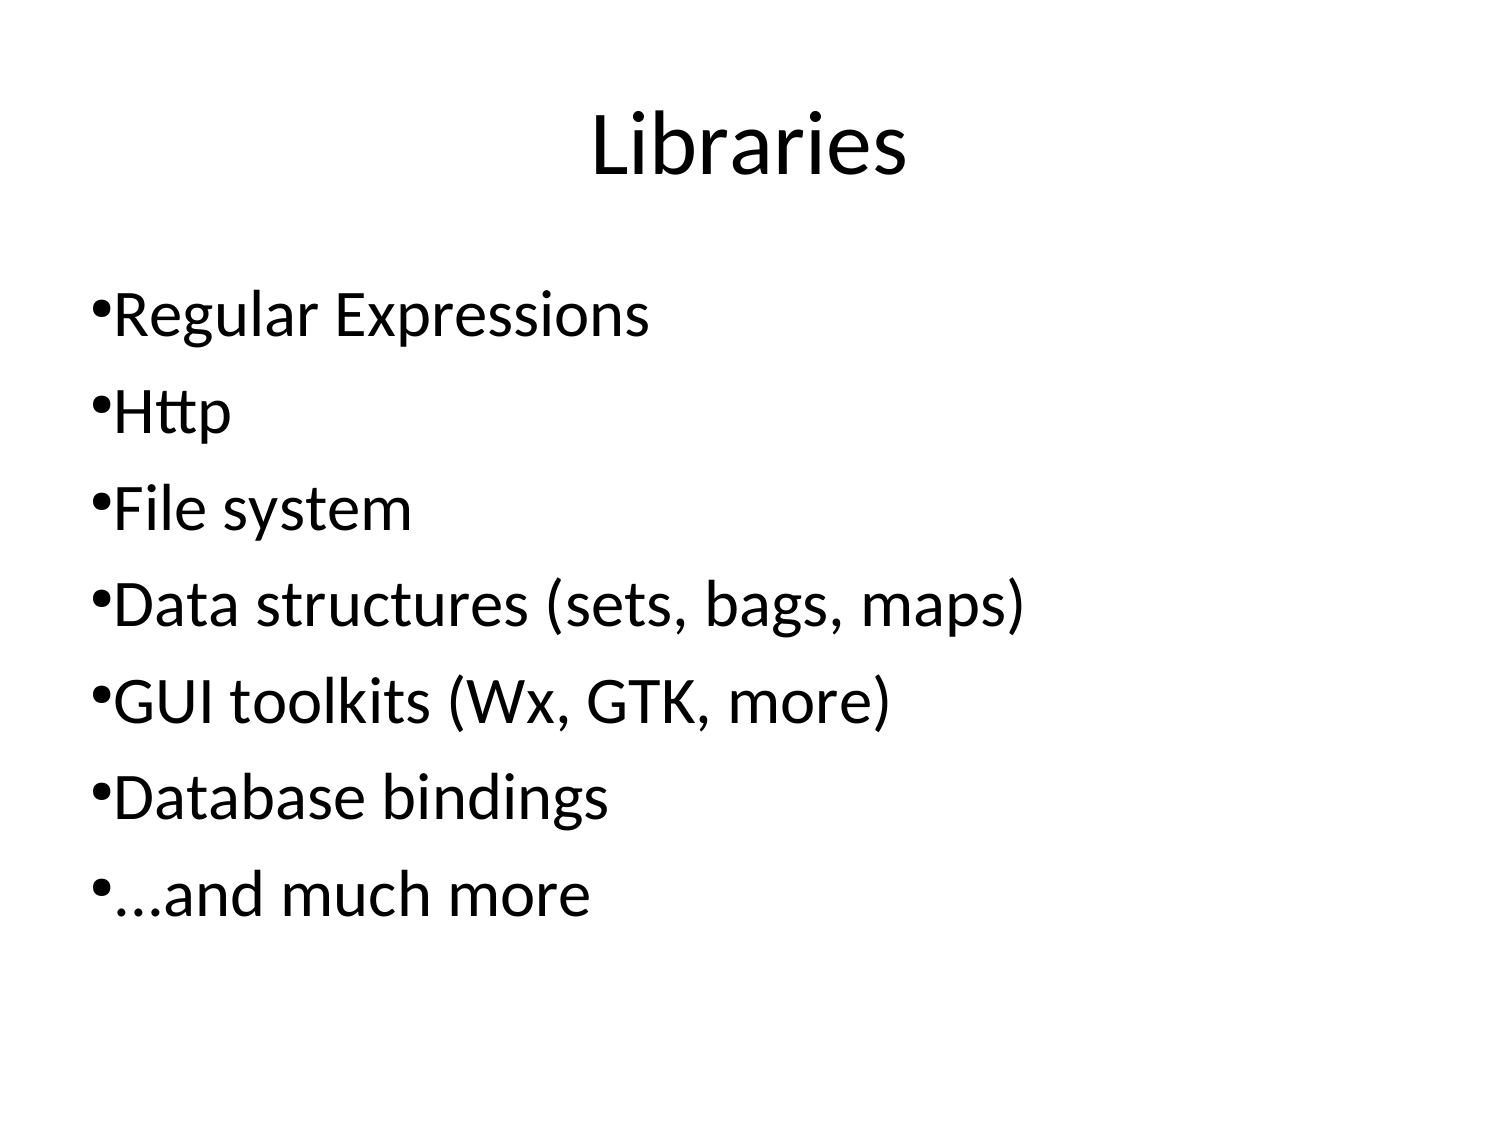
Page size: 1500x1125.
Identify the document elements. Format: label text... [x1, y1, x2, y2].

list Regular Expressions Http File system Data structures (sets, bags, maps) GUI toolkits (Wx, GTK, more) Database bindings ...and much more [75, 262, 1424, 1020]
title Libraries [75, 37, 1424, 239]
